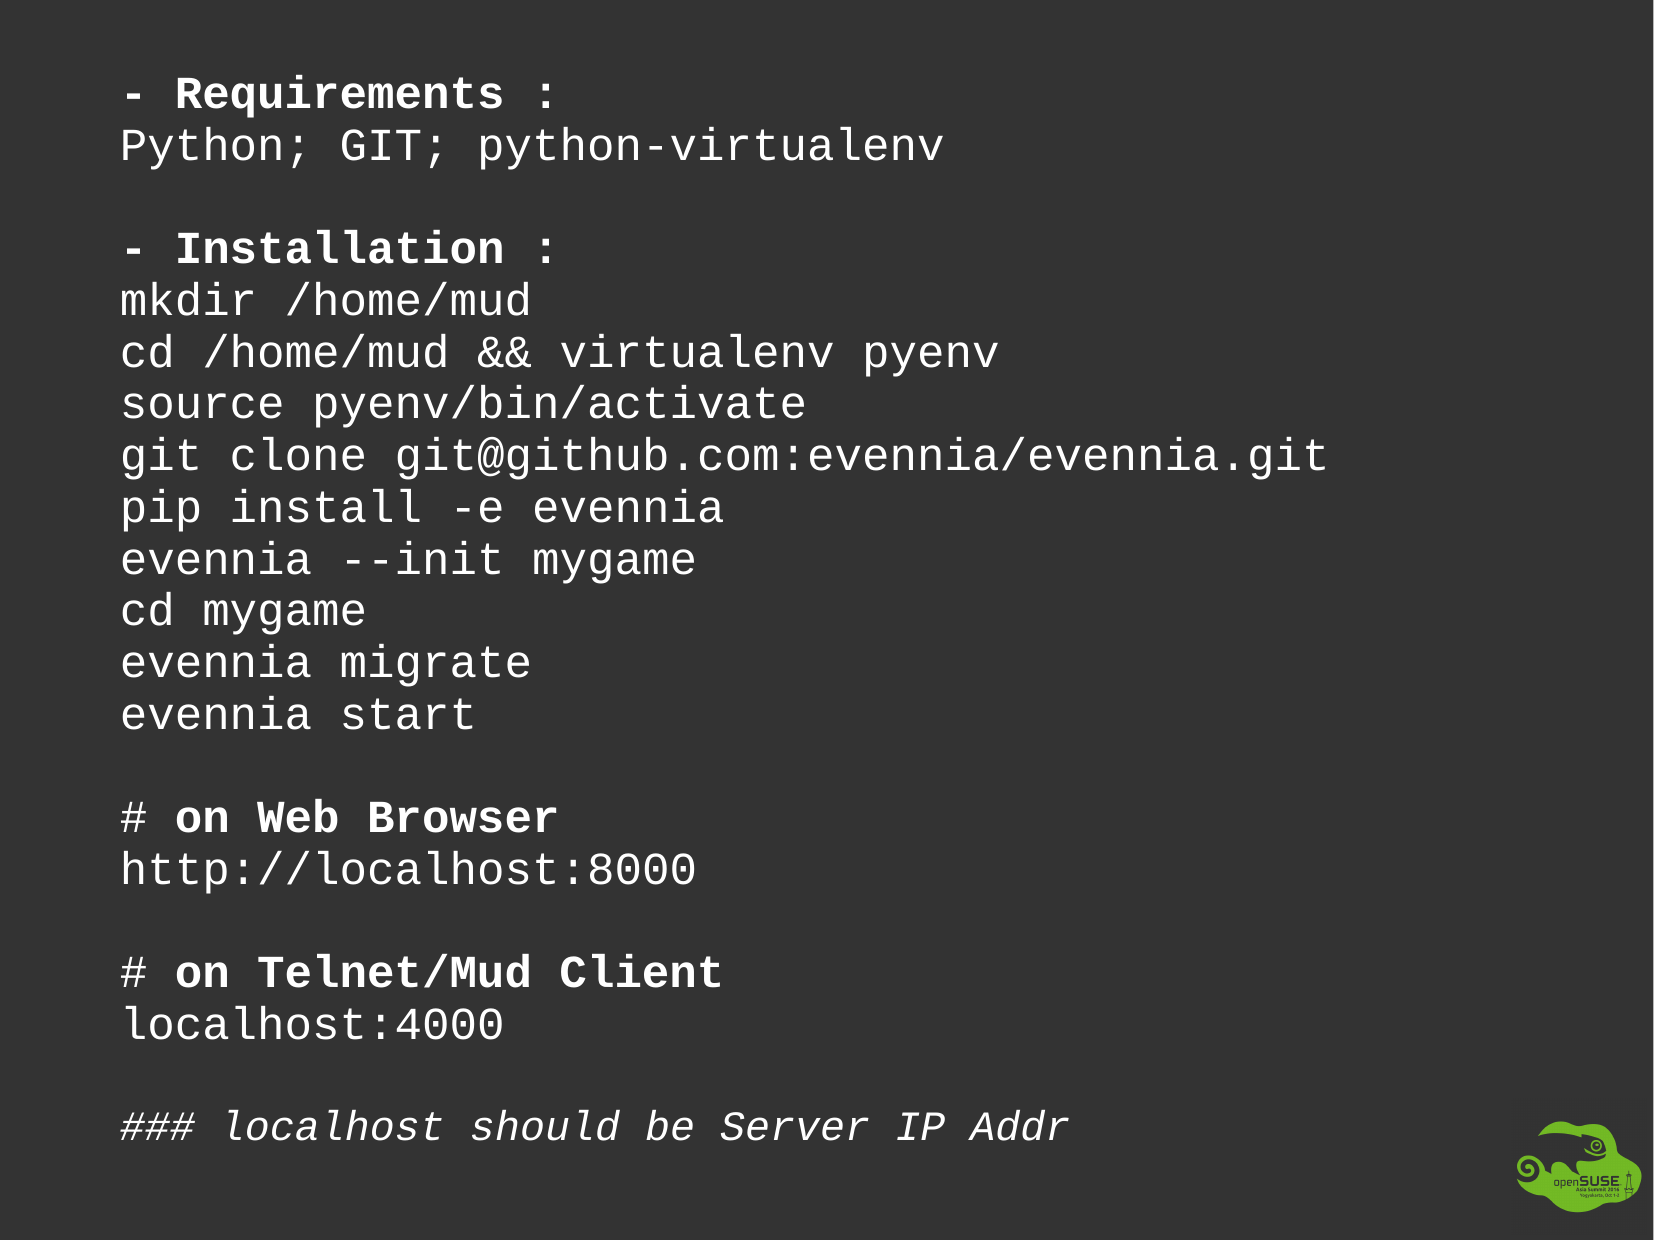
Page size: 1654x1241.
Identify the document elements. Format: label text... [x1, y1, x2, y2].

text_box - Requirements : Python; GIT; python-virtualenv - Installation : mkdir /home/mud cd /home/mud && virtualenv pyenv source pyenv/bin/activate git clone git@github.com:evennia/evennia.git pip install -e evennia evennia --init mygame cd mygame evennia migrate evennia start # on Web Browser http://localhost:8000 # on Telnet/Mud Client localhost:4000 ### localhost should be Server IP Addr [105, 63, 1345, 1160]
picture [1511, 1098, 1647, 1235]
